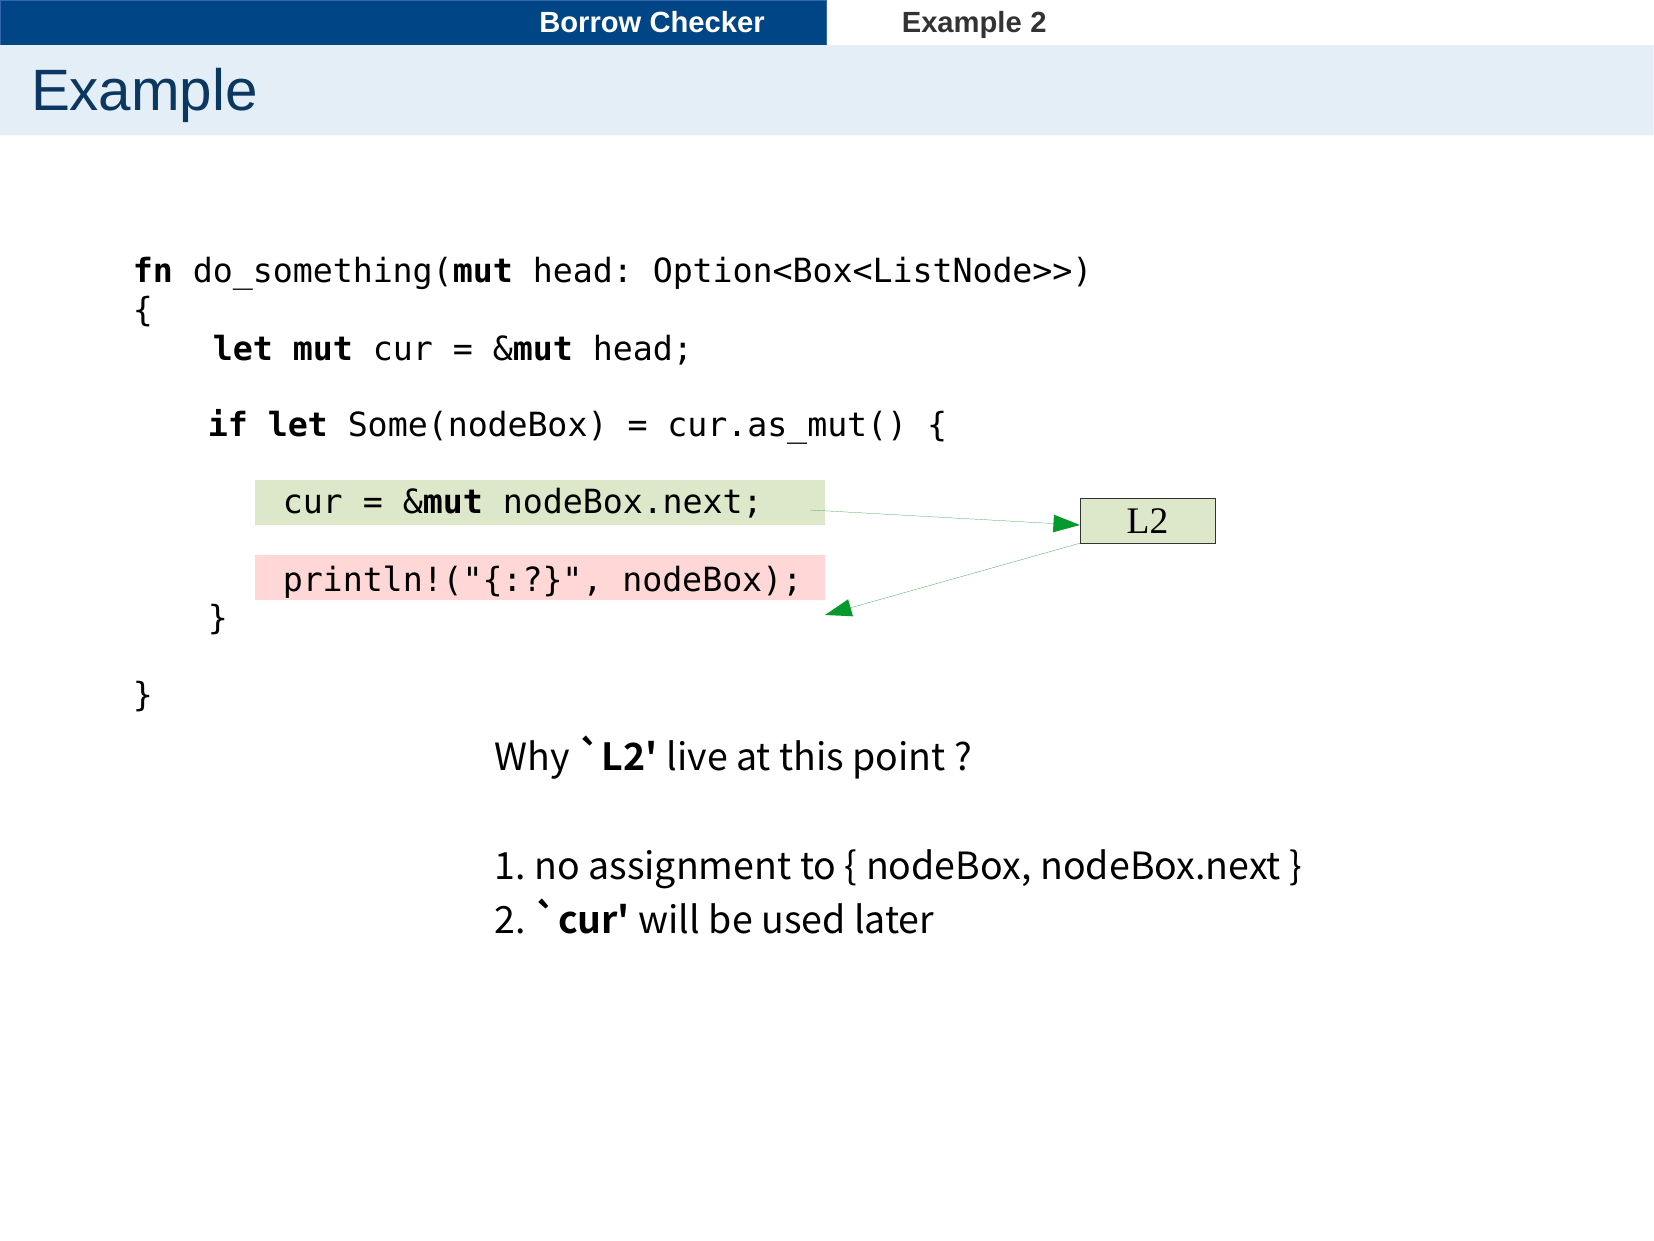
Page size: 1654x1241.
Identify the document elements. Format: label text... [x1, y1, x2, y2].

text_box fn do_something(mut head: Option<Box<ListNode>>) { let mut cur = &mut head; if let Some(nodeBox) = cur.as_mut() { cur = &mut nodeBox.next; println!("{:?}", nodeBox); } } [118, 244, 1560, 1052]
text_box Example [0, 45, 1654, 136]
title Example 2 [826, 0, 1654, 46]
title Borrow Checker [0, 0, 766, 45]
